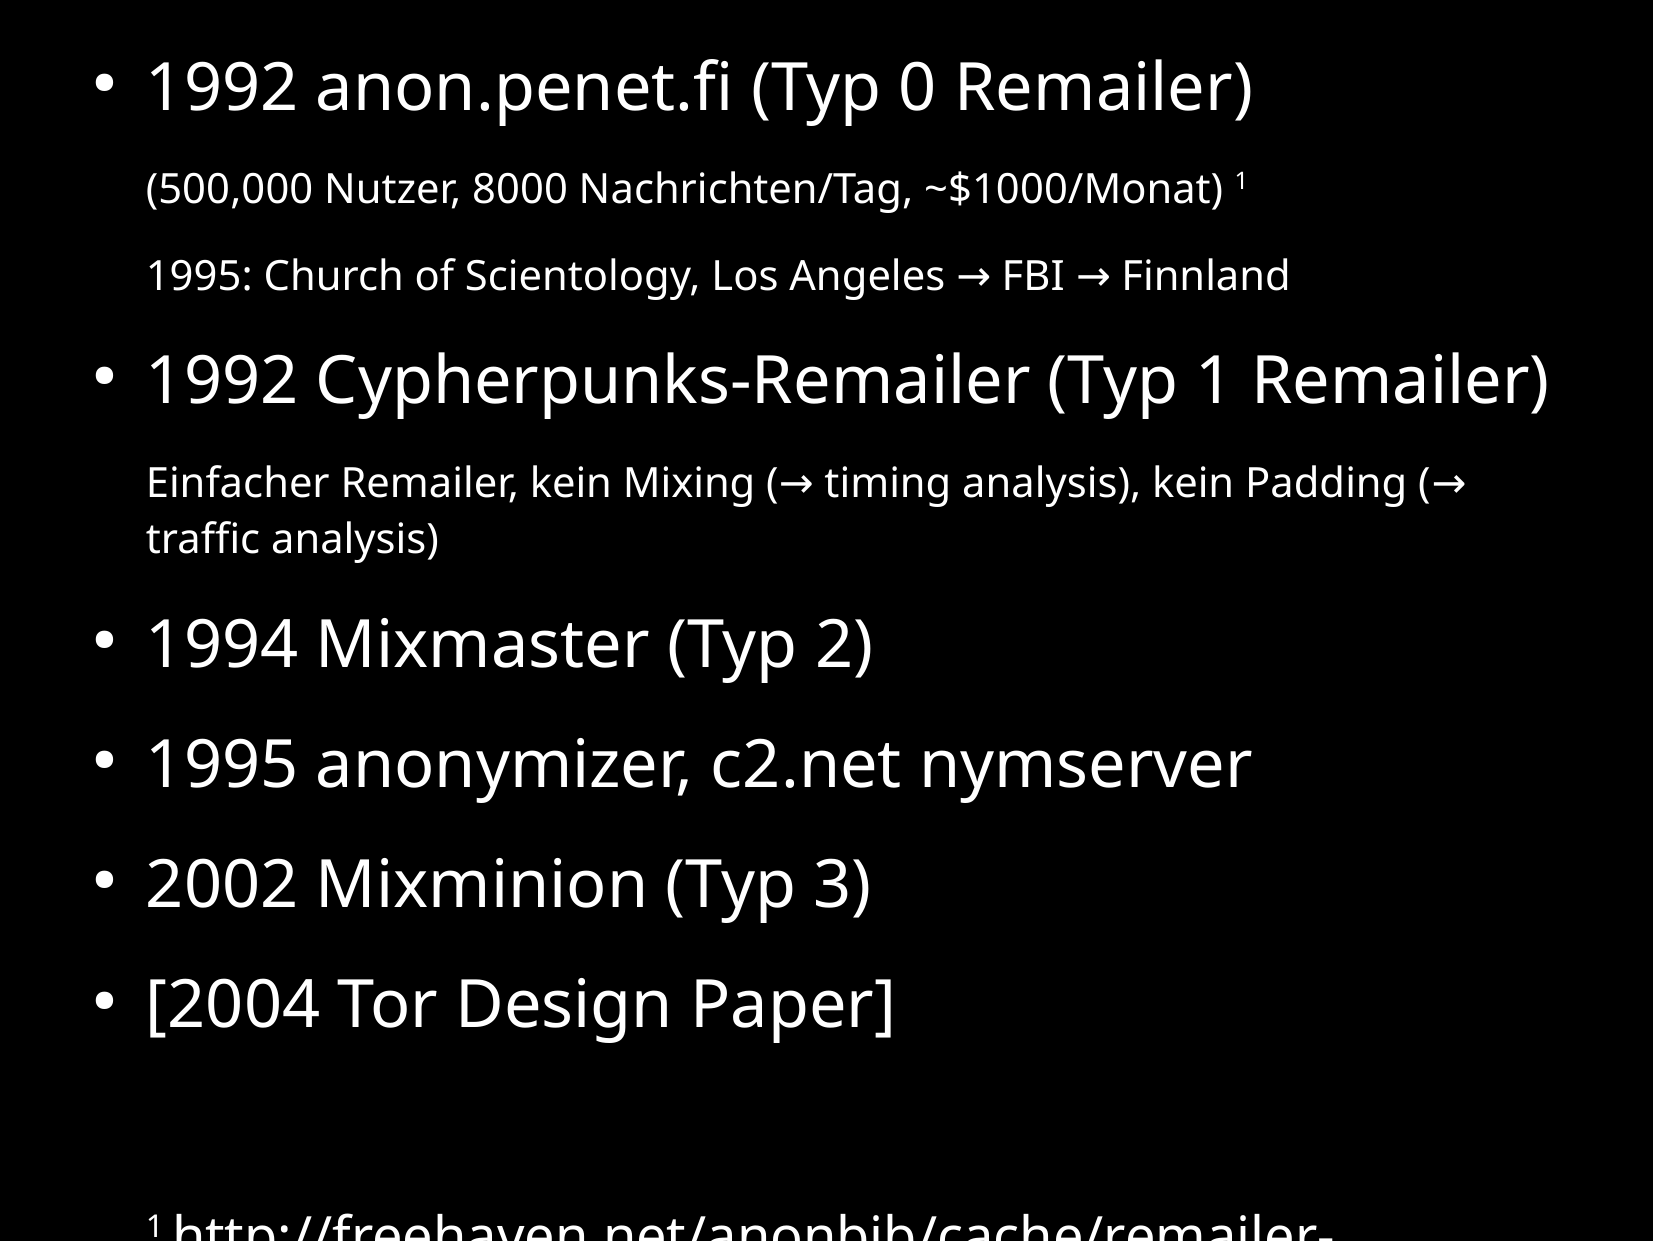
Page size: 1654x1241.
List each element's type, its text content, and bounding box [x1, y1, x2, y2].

list 1992 anon.penet.fi (Typ 0 Remailer) (500,000 Nutzer, 8000 Nachrichten/Tag, ~$1000/Monat) 1 1995: Church of Scientology, Los Angeles → FBI → Finnland 1992 Cypherpunks-Remailer (Typ 1 Remailer) Einfacher Remailer, kein Mixing (→ timing analysis), kein Padding (→ traffic analysis) 1994 Mixmaster (Typ 2) 1995 anonymizer, c2.net nymserver 2002 Mixminion (Typ 3) [2004 Tor Design Paper] 1 http://freehaven.net/anonbib/cache/remailer-history.html [75, 38, 1568, 1172]
